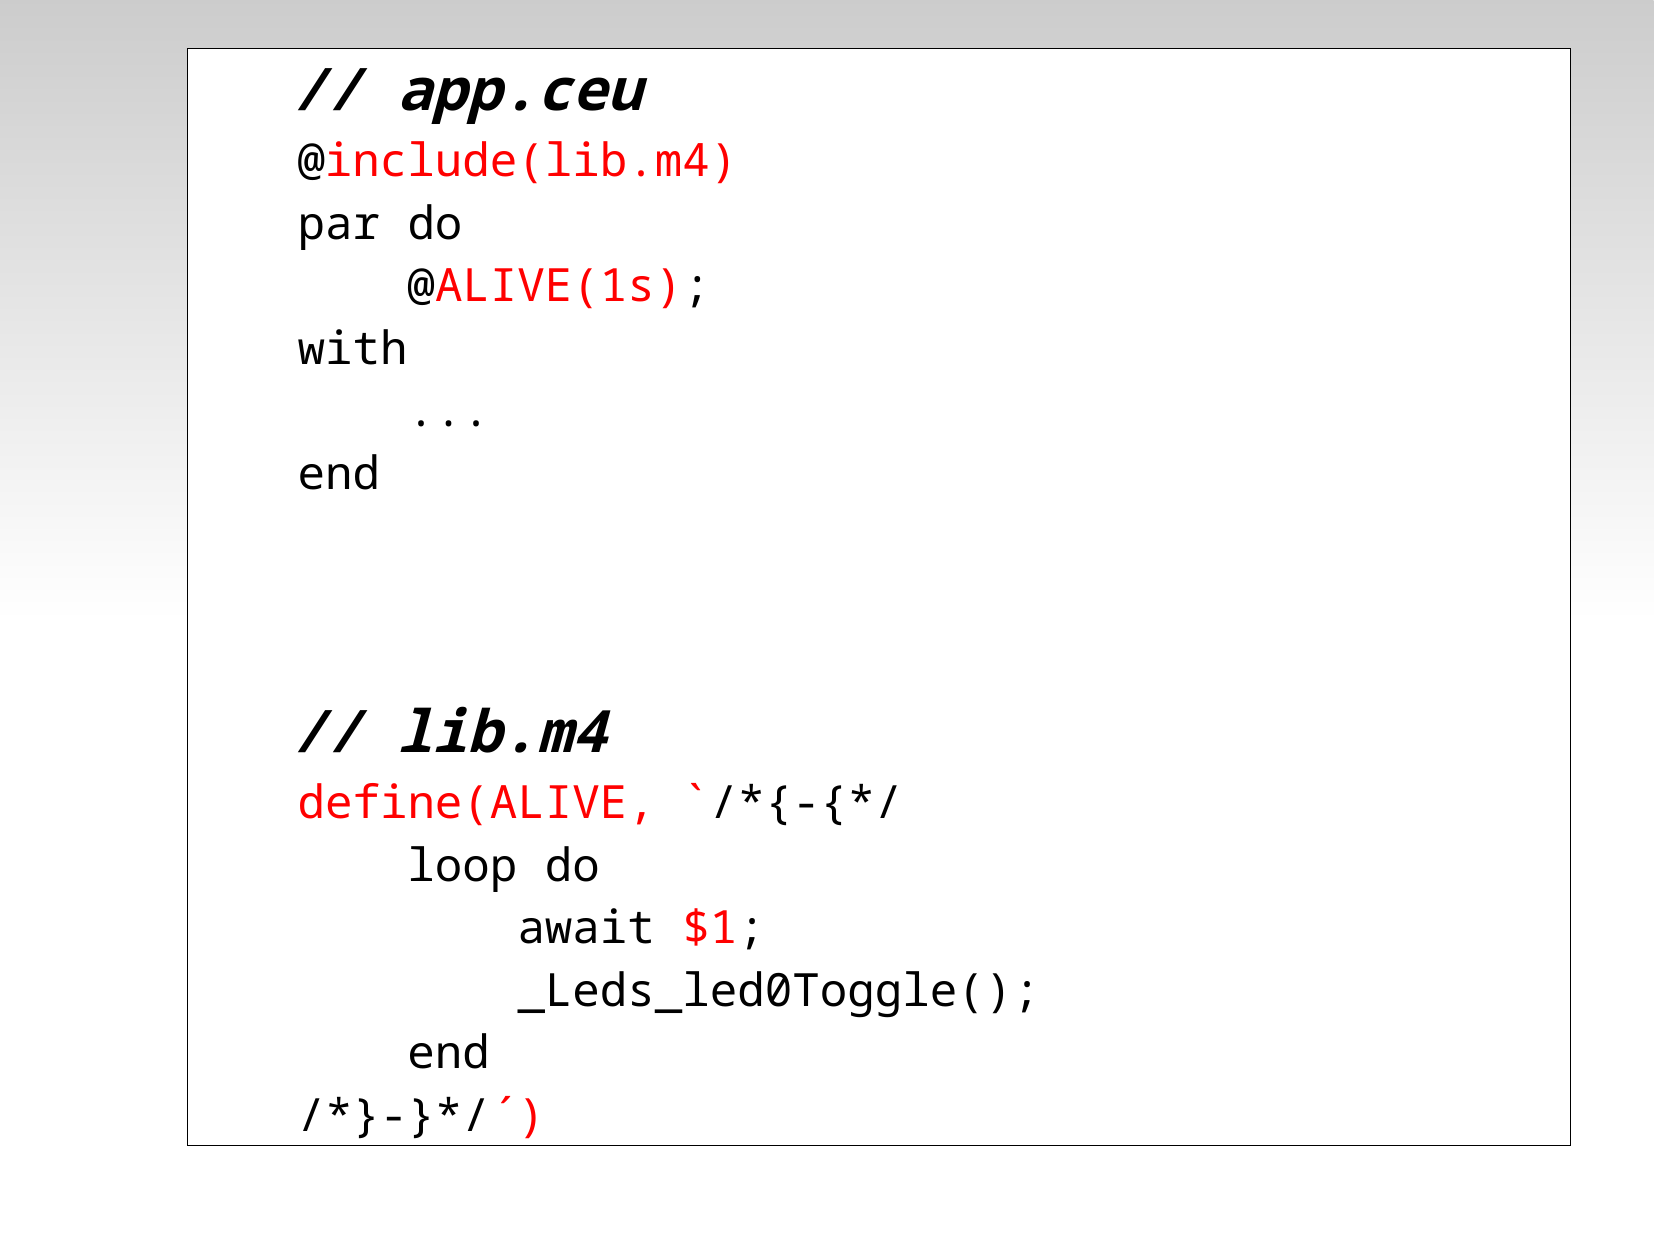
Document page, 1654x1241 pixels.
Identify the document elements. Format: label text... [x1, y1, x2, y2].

subtitle // app.ceu @include(lib.m4) par do @ALIVE(1s); with ... end // lib.m4 define(ALIVE, `/*{-{*/ loop do await $1; _Leds_led0Toggle(); end /*}-}*/´) [187, 67, 1571, 1127]
